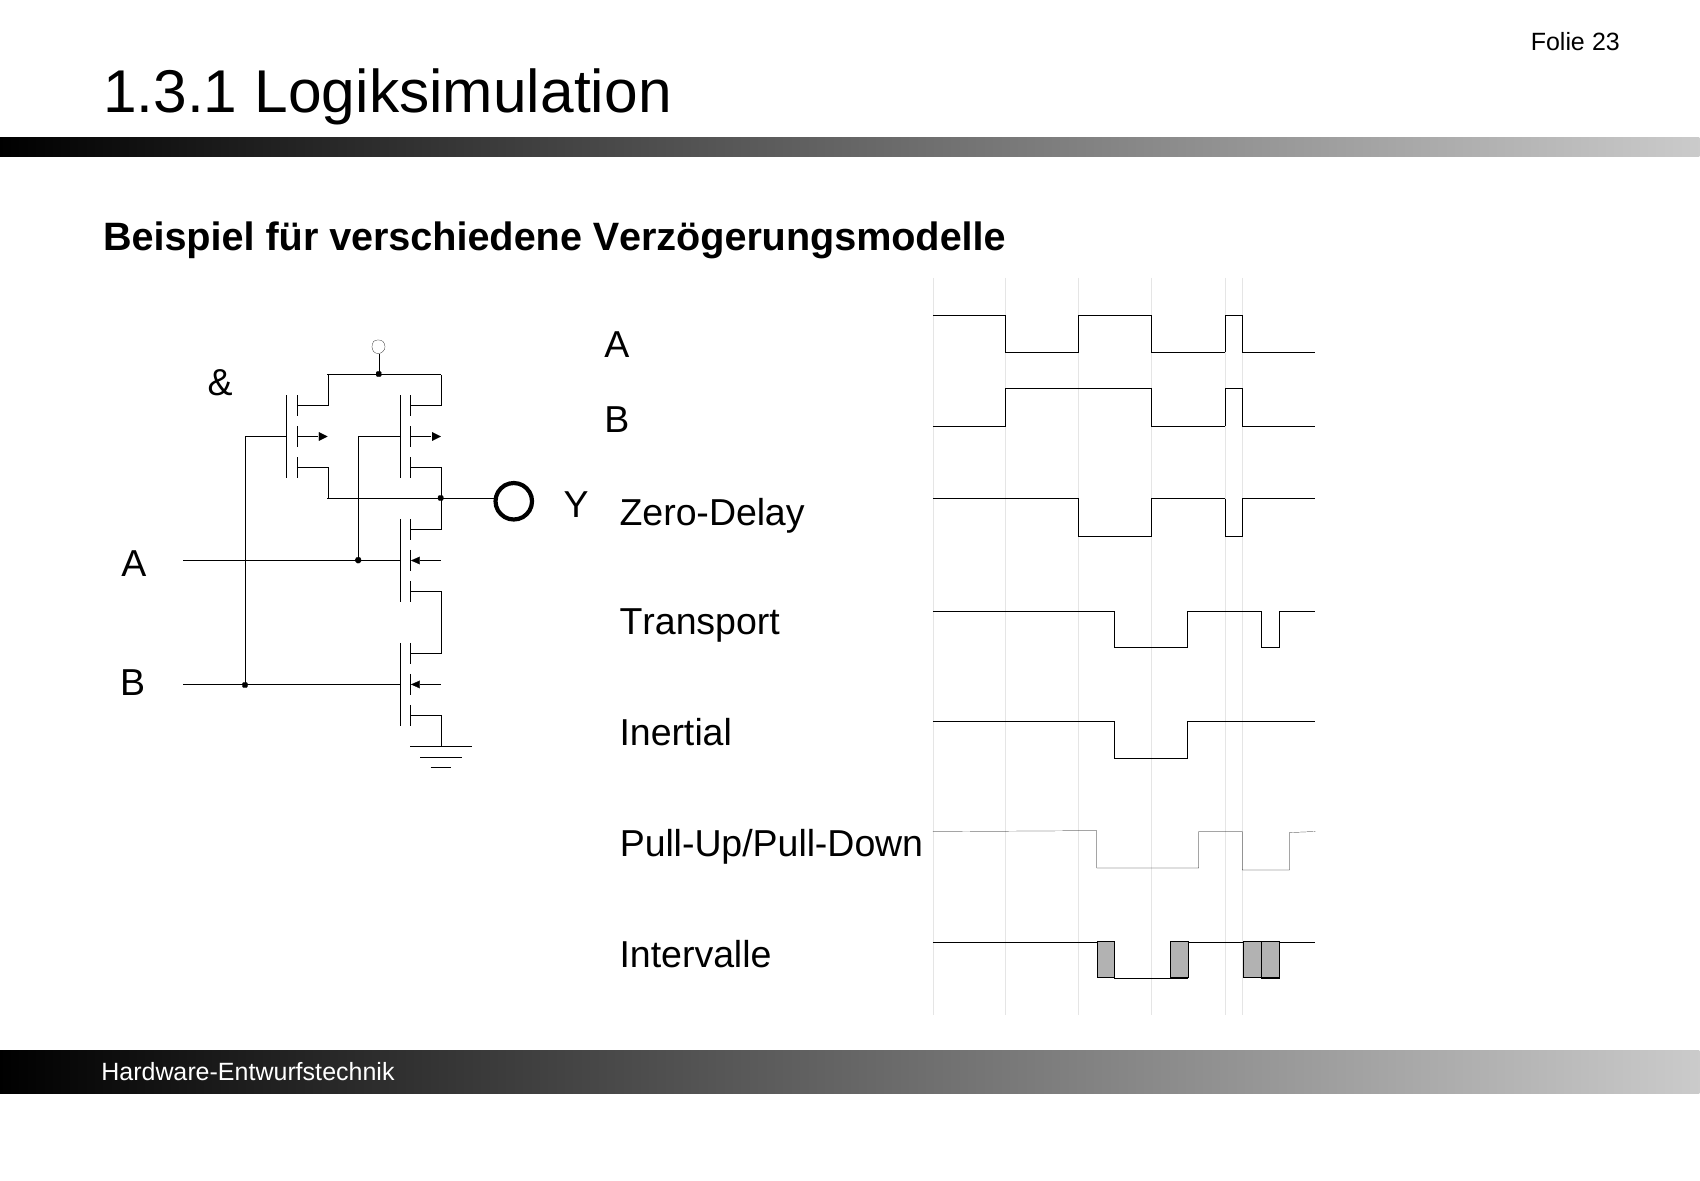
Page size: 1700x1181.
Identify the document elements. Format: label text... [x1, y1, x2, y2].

chart [183, 339, 514, 769]
text_box Pull-Up/Pull-Down [605, 811, 939, 872]
text_box Intervalle [604, 922, 787, 983]
text_box B [105, 650, 160, 711]
text_box [495, 483, 533, 520]
text_box Transport [604, 589, 795, 650]
text_box B [589, 388, 645, 448]
text_box A [106, 531, 162, 592]
text_box Zero-Delay [604, 480, 820, 541]
text_box Inertial [604, 700, 747, 761]
text_box & [192, 350, 248, 411]
list Beispiel für verschiedene Verzögerungsmodelle [87, 202, 1613, 1022]
chart [931, 277, 1316, 1015]
text_box Y [548, 472, 604, 533]
text_box A [589, 313, 645, 373]
title 1.3.1 Logiksimulation [87, 36, 1421, 142]
